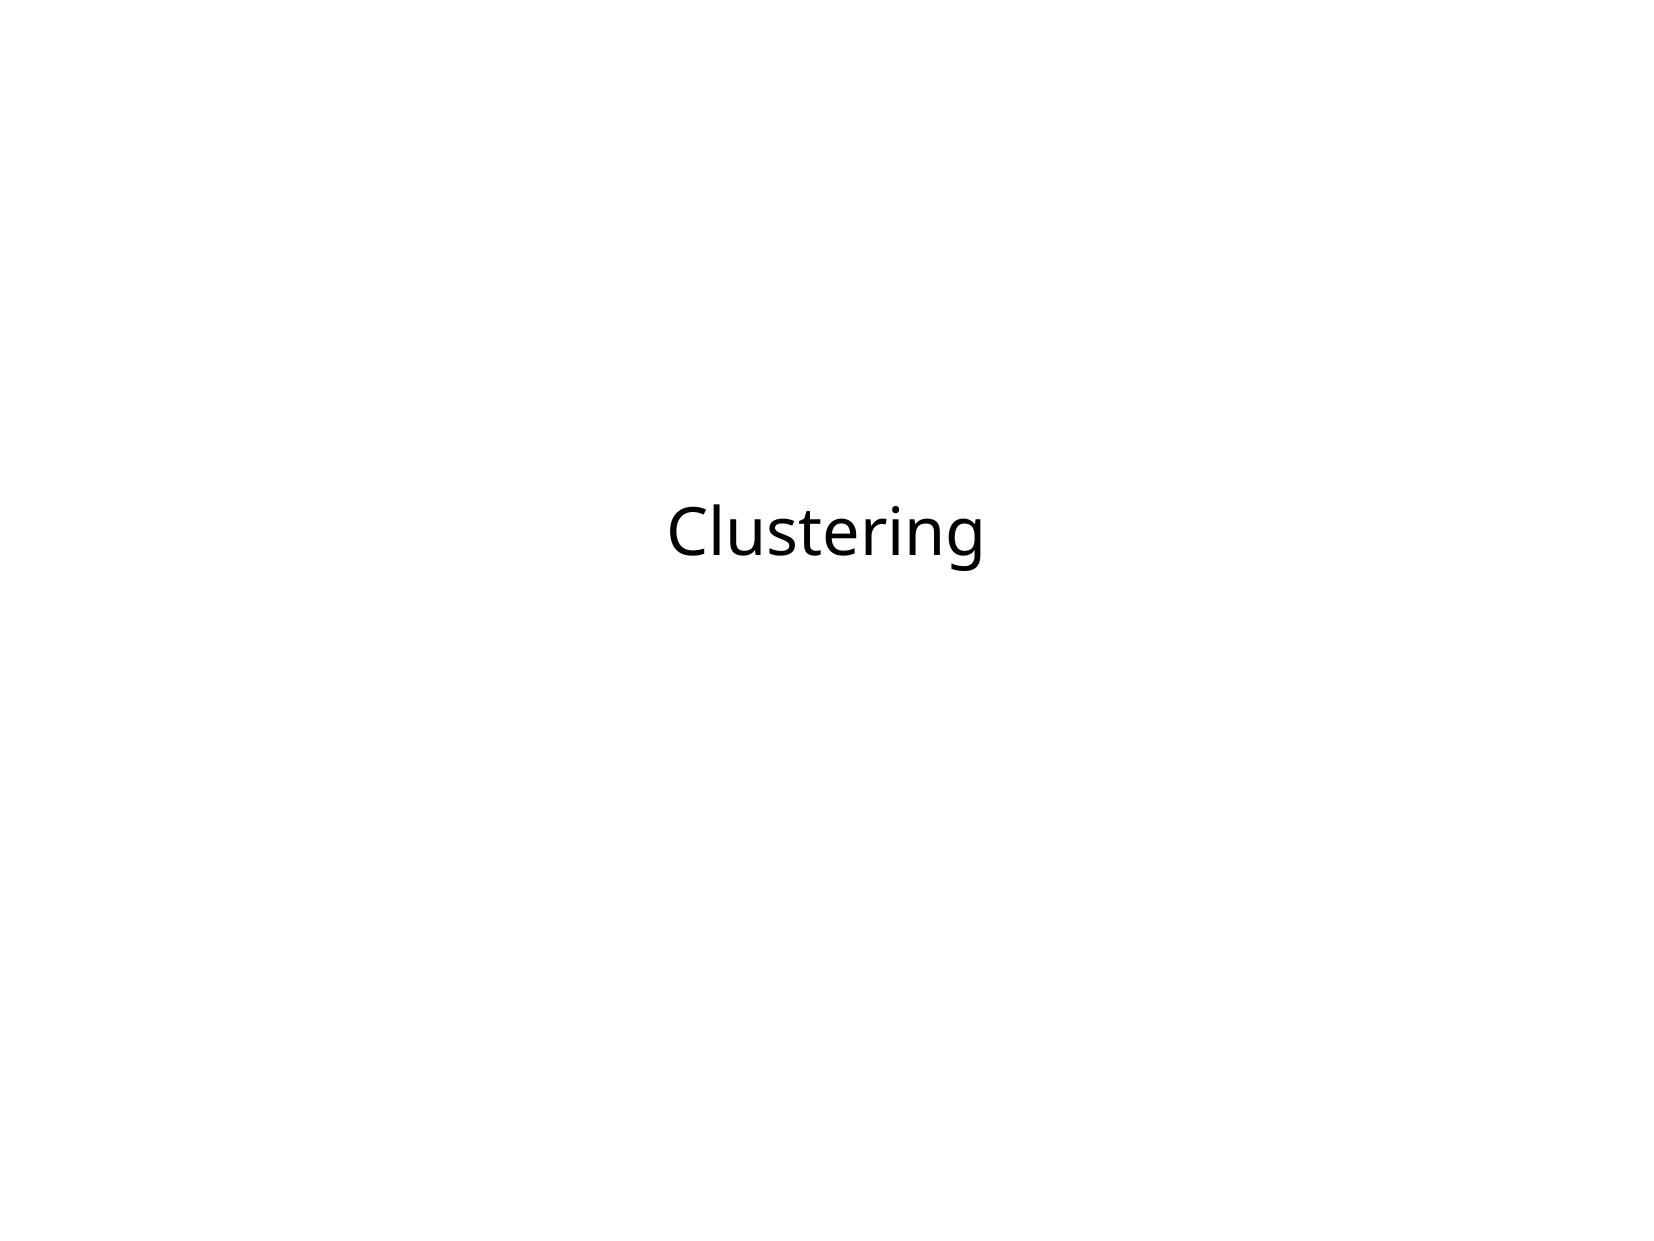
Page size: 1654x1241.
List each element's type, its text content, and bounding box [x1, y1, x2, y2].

subtitle Clustering [82, 49, 1571, 1010]
